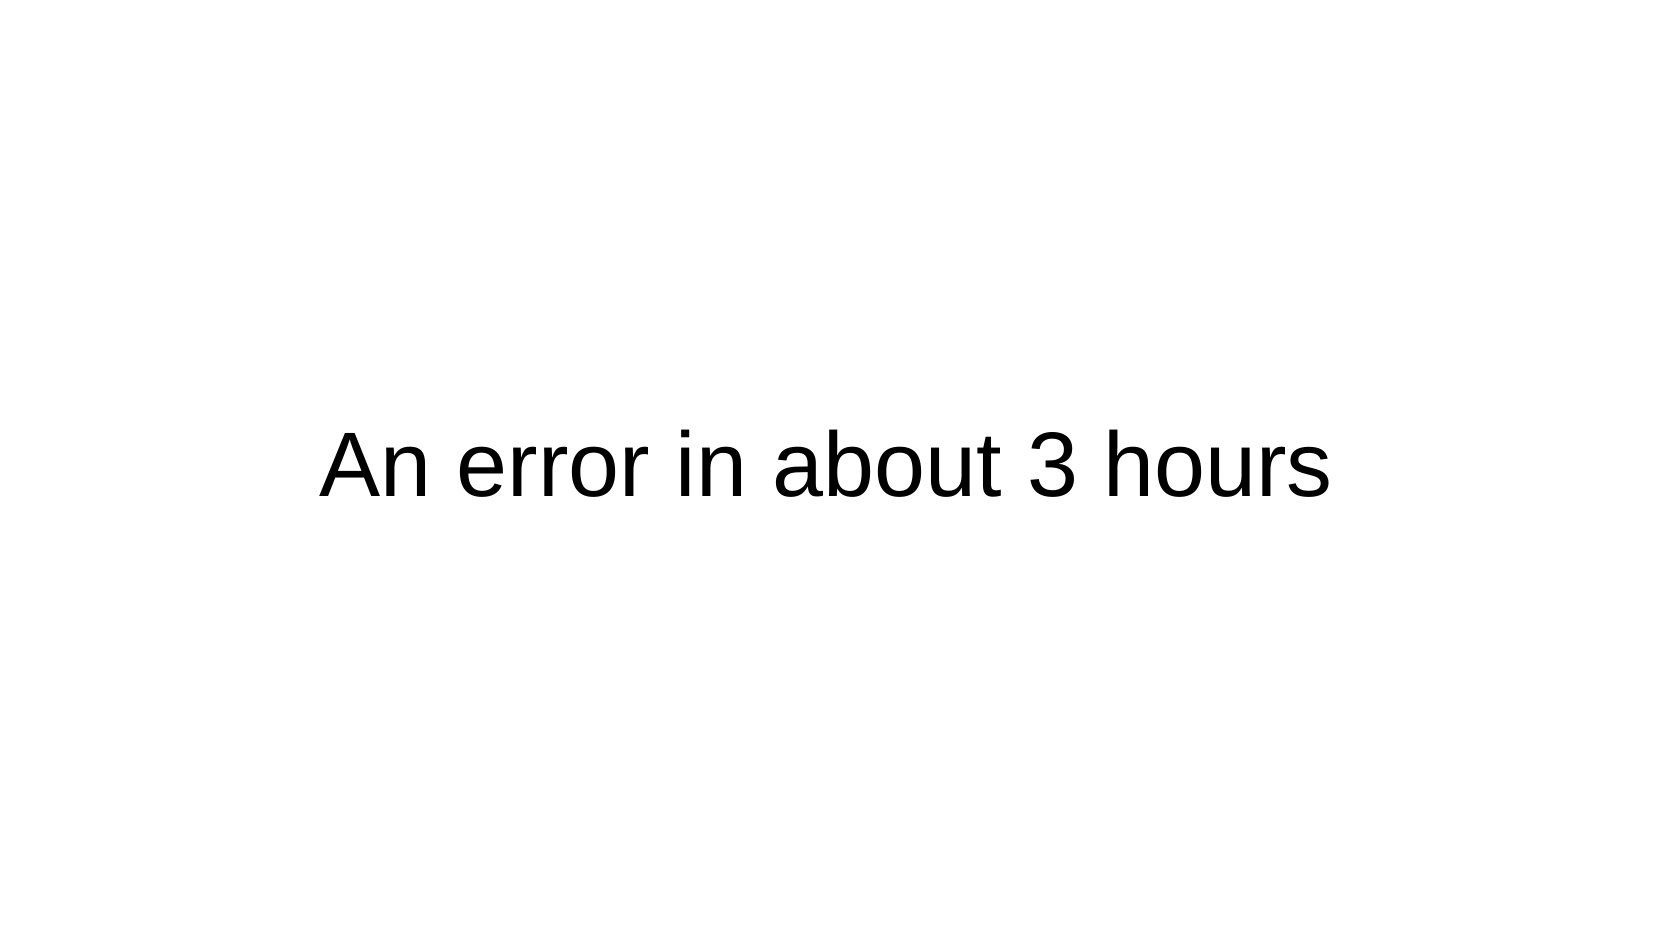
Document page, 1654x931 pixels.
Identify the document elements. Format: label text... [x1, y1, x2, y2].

title An error in about 3 hours [73, 41, 1581, 890]
